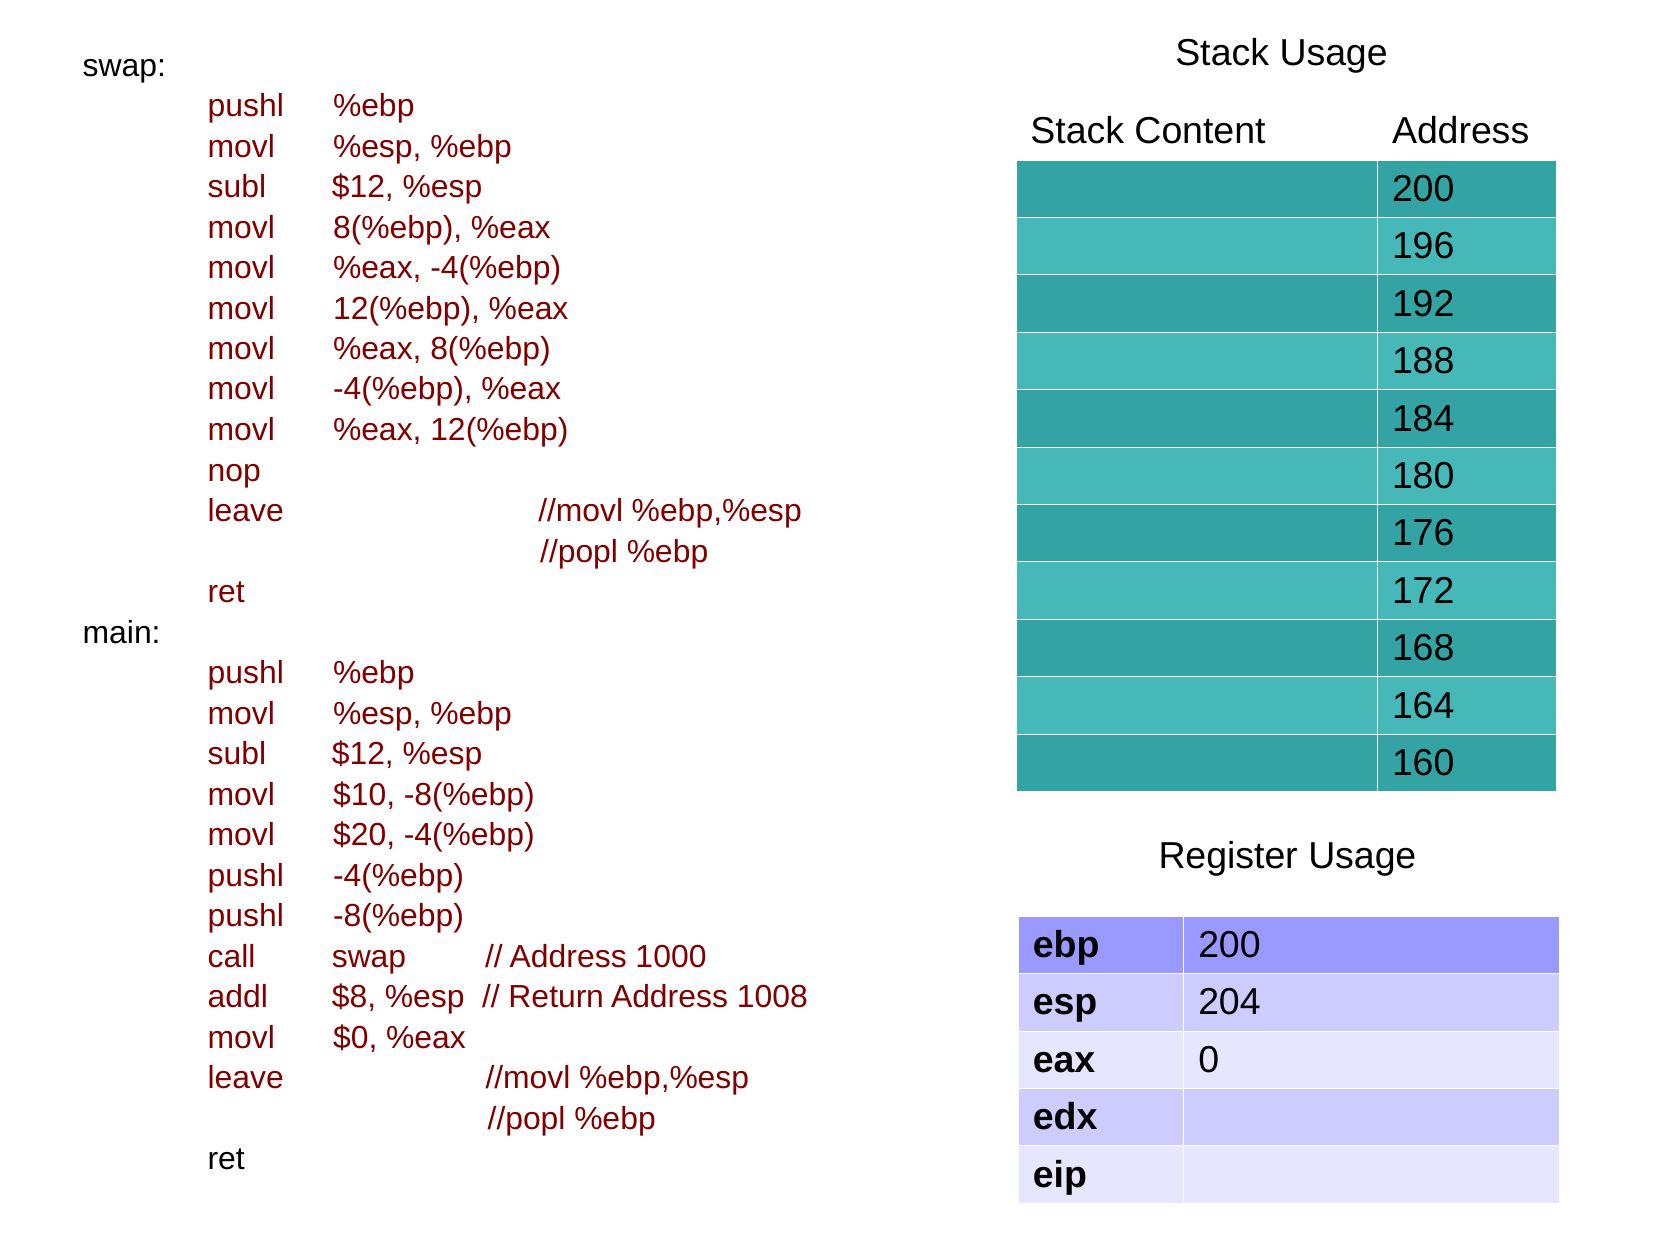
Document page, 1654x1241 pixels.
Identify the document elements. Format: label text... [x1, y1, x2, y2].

table_cell [1184, 1146, 1559, 1203]
table_cell 188 [1378, 333, 1556, 389]
table_cell esp [1019, 974, 1183, 1031]
table_cell [1017, 735, 1377, 791]
table_cell [1017, 677, 1377, 734]
table_cell [1017, 620, 1377, 676]
table_header 200 [1184, 917, 1559, 973]
table_cell 180 [1378, 448, 1556, 504]
list swap: pushl %ebp movl %esp, %ebp subl $12, %esp movl 8(%ebp), %eax movl %eax, -4(%ebp) movl 12(%ebp), %eax movl %eax, 8(%ebp) movl -4(%ebp), %eax movl %eax, 12(%ebp) nop leave //movl %ebp,%esp //popl %ebp ret main: pushl %ebp movl %esp, %ebp subl $12, %esp movl $10, -8(%ebp) movl $20, -4(%ebp) pushl -4(%ebp) pushl -8(%ebp) call swap // Address 1000 addl $8, %esp // Return Address 1008 movl $0, %eax leave //movl %ebp,%esp //popl %ebp ret [82, 47, 969, 1182]
table_cell [1017, 448, 1377, 504]
table_cell [1017, 218, 1377, 274]
table_header Stack Content [1017, 103, 1377, 160]
table_cell eip [1019, 1146, 1183, 1203]
table_header Address [1378, 103, 1556, 160]
table_cell 0 [1184, 1032, 1559, 1088]
table_cell [1017, 333, 1377, 389]
table_cell 200 [1378, 161, 1556, 217]
table_cell [1017, 275, 1377, 332]
table_header ebp [1019, 917, 1183, 973]
table_cell [1017, 562, 1377, 619]
table_cell 176 [1378, 505, 1556, 561]
table_cell 204 [1184, 974, 1559, 1031]
table_cell [1017, 505, 1377, 561]
table_cell 184 [1378, 390, 1556, 447]
table_cell [1017, 390, 1377, 447]
table_cell [1017, 161, 1377, 217]
table_cell 196 [1378, 218, 1556, 274]
table_cell 168 [1378, 620, 1556, 676]
table_cell edx [1019, 1089, 1183, 1145]
table_cell 172 [1378, 562, 1556, 619]
text_box Stack Usage [1009, 23, 1554, 81]
table_cell 192 [1378, 275, 1556, 332]
table_cell 160 [1378, 735, 1556, 791]
text_box Register Usage [1015, 826, 1560, 884]
table_cell 164 [1378, 677, 1556, 734]
table_cell [1184, 1089, 1559, 1145]
table_cell eax [1019, 1032, 1183, 1088]
